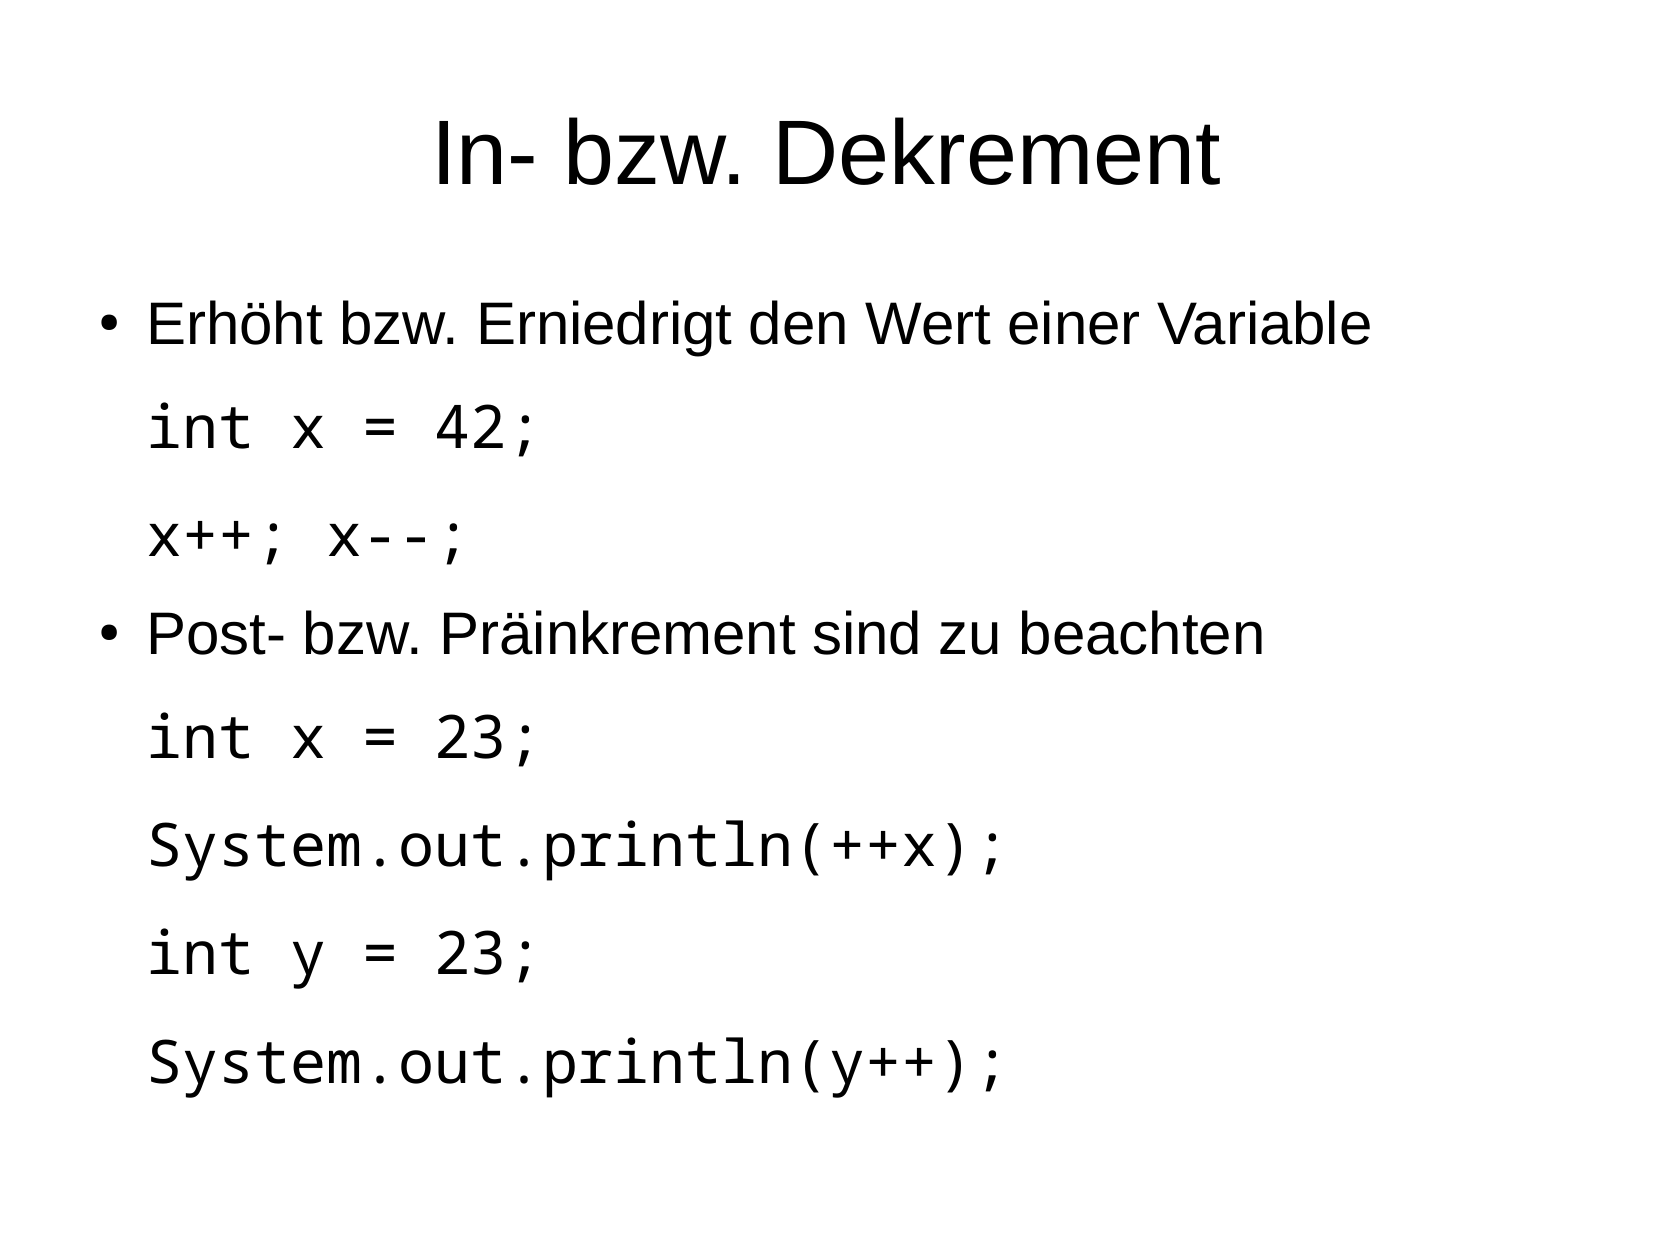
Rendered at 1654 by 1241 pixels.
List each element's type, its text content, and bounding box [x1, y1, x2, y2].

title In- bzw. Dekrement [82, 49, 1571, 257]
list Erhöht bzw. Erniedrigt den Wert einer Variable int x = 42; x++; x--; Post- bzw. Präinkrement sind zu beachten int x = 23; System.out.println(++x); int y = 23; System.out.println(y++); [82, 290, 1571, 1109]
